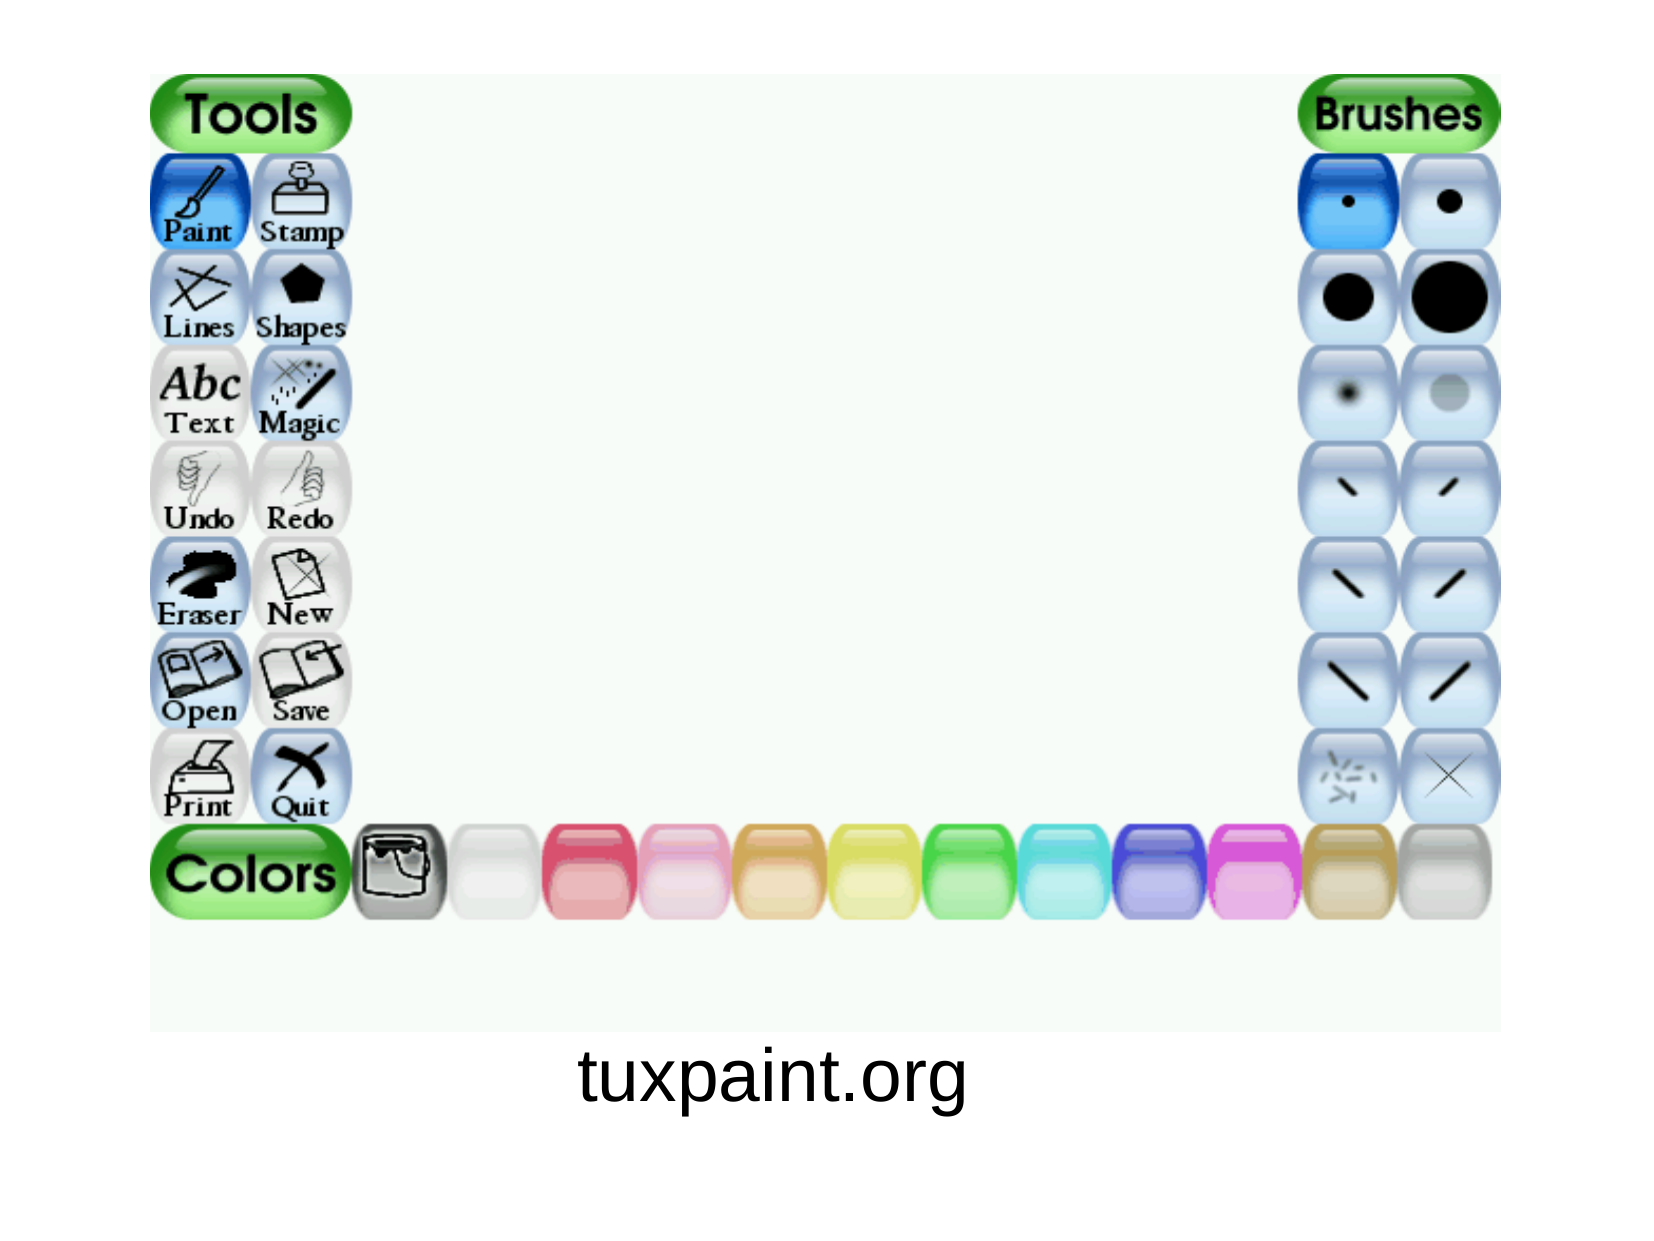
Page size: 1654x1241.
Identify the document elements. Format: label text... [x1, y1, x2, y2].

text_box tuxpaint.org [562, 1026, 1088, 1126]
picture [150, 74, 1501, 1032]
